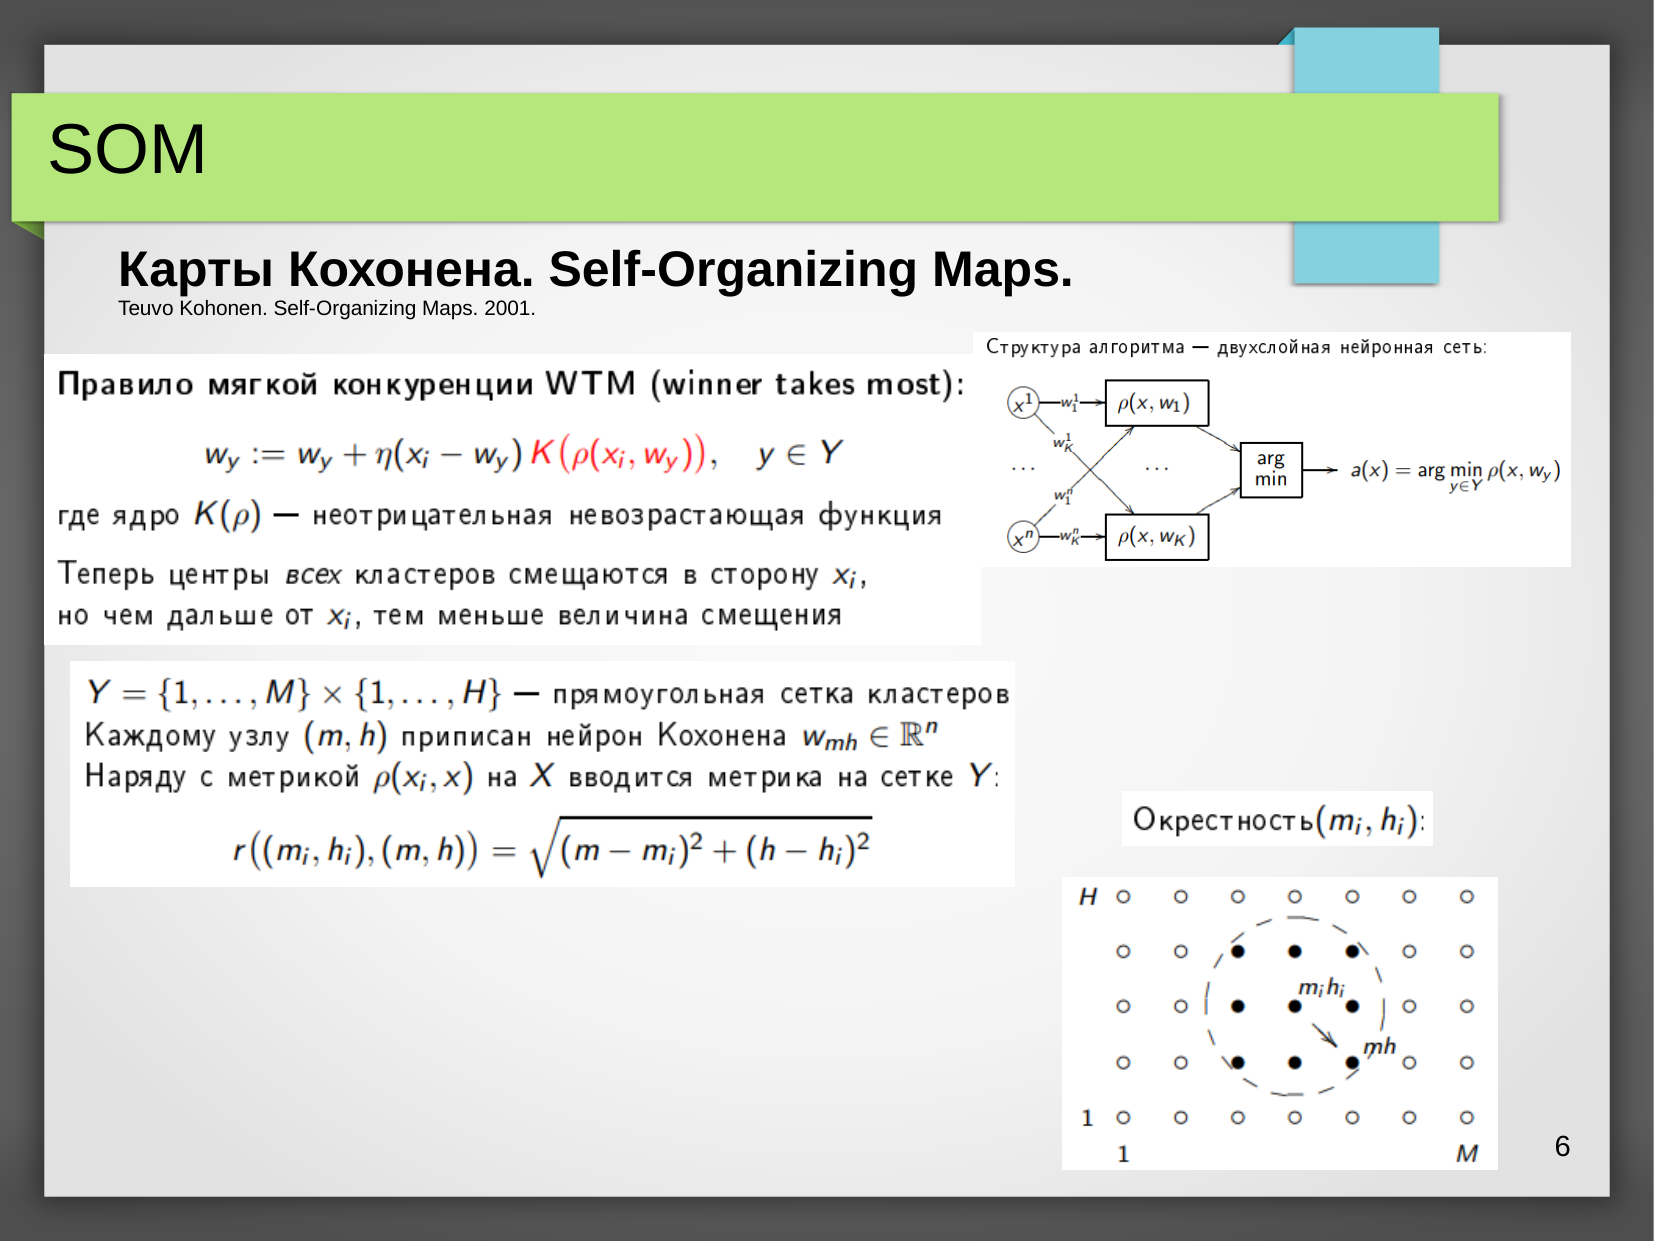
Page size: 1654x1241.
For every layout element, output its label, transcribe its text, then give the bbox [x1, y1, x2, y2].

picture [0, 0, 1654, 1241]
title SOM [47, 109, 1501, 189]
subtitle Карты Кохонена. Self-Organizing Maps. Teuvo Kohonen. Self-Organizing Maps. 2001. [118, 230, 1264, 331]
